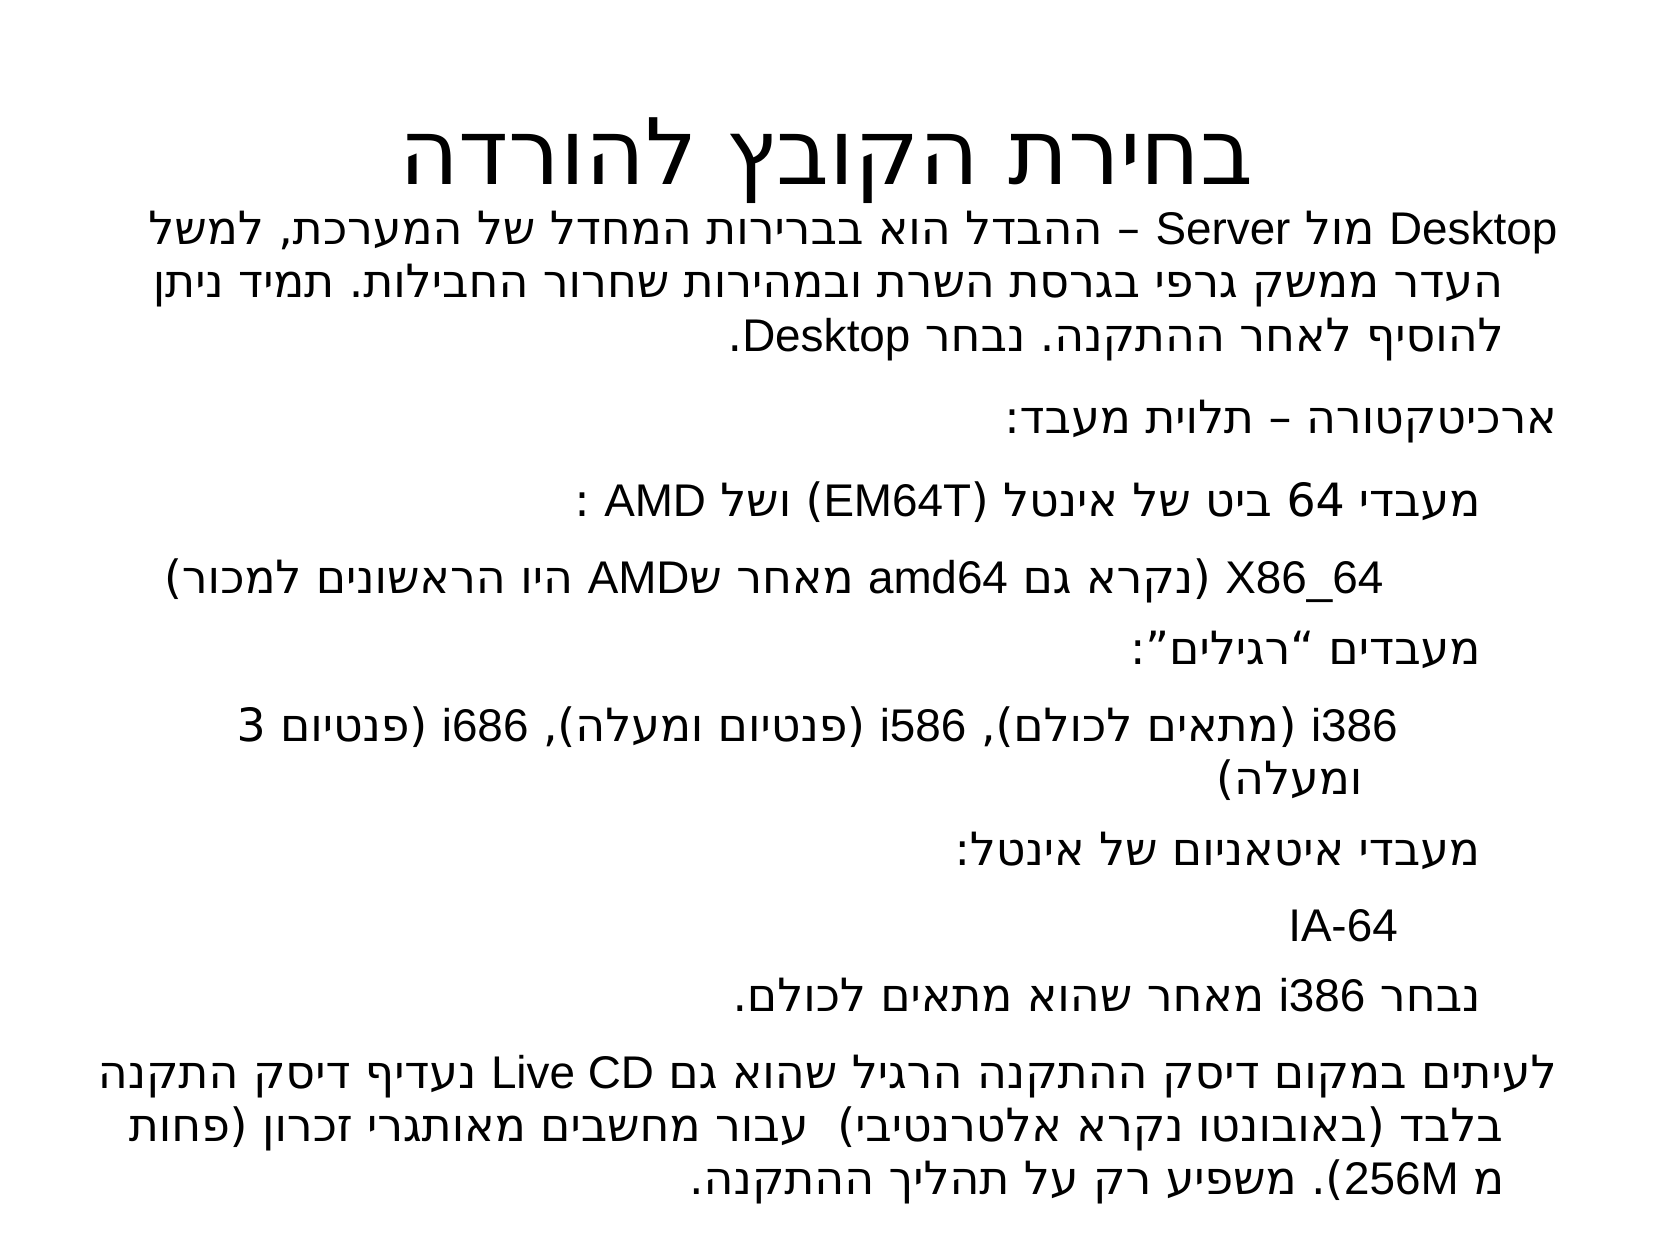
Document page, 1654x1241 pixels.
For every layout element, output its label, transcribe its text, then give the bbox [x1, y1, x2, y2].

title בחירת הקובץ להורדה [82, 49, 1571, 257]
list Desktop מול Server – ההבדל הוא בברירות המחדל של המערכת, למשל העדר ממשק גרפי בגרסת השרת ובמהירות שחרור החבילות. תמיד ניתן להוסיף לאחר ההתקנה. נבחר Desktop. ארכיטקטורה – תלוית מעבד: מעבדי 64 ביט של אינטל (EM64T) ושל AMD : X86_64 (נקרא גם amd64 מאחר שAMD היו הראשונים למכור) מעבדים “רגילים”: i386 (מתאים לכולם), i586 (פנטיום ומעלה), i686 (פנטיום 3 ומעלה) מעבדי איטאניום של אינטל: IA-64 נבחר i386 מאחר שהוא מתאים לכולם. לעיתים במקום דיסק ההתקנה הרגיל שהוא גם Live CD נעדיף דיסק התקנה בלבד (באובונטו נקרא אלטרנטיבי) עבור מחשבים מאותגרי זכרון (פחות מ 256M). משפיע רק על תהליך ההתקנה. [86, 201, 1576, 1241]
